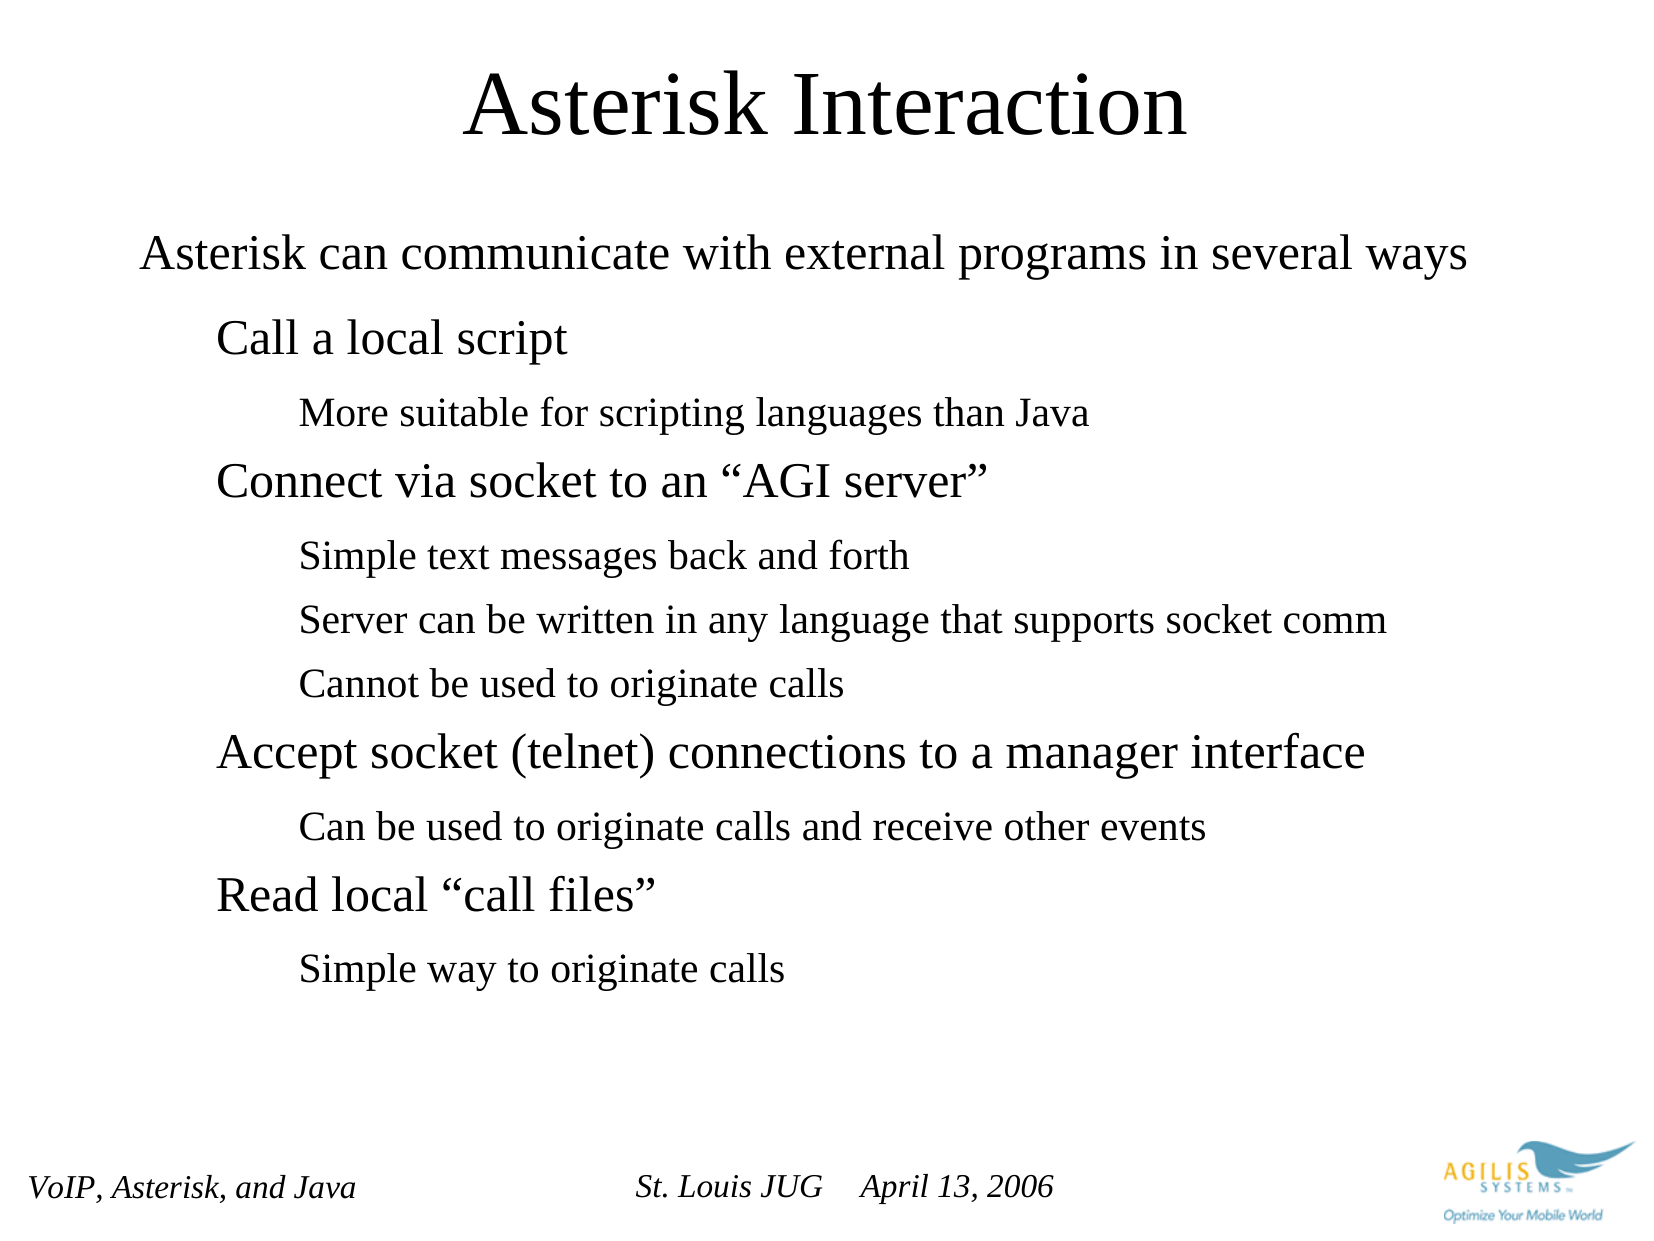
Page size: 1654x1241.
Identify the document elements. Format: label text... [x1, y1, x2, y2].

title Asterisk Interaction [120, 0, 1533, 208]
list Asterisk can communicate with external programs in several ways Call a local script More suitable for scripting languages than Java Connect via socket to an “AGI server” Simple text messages back and forth Server can be written in any language that supports socket comm Cannot be used to originate calls Accept socket (telnet) connections to a manager interface Can be used to originate calls and receive other events Read local “call files” Simple way to originate calls [121, 225, 1545, 1131]
picture [1444, 1141, 1636, 1224]
